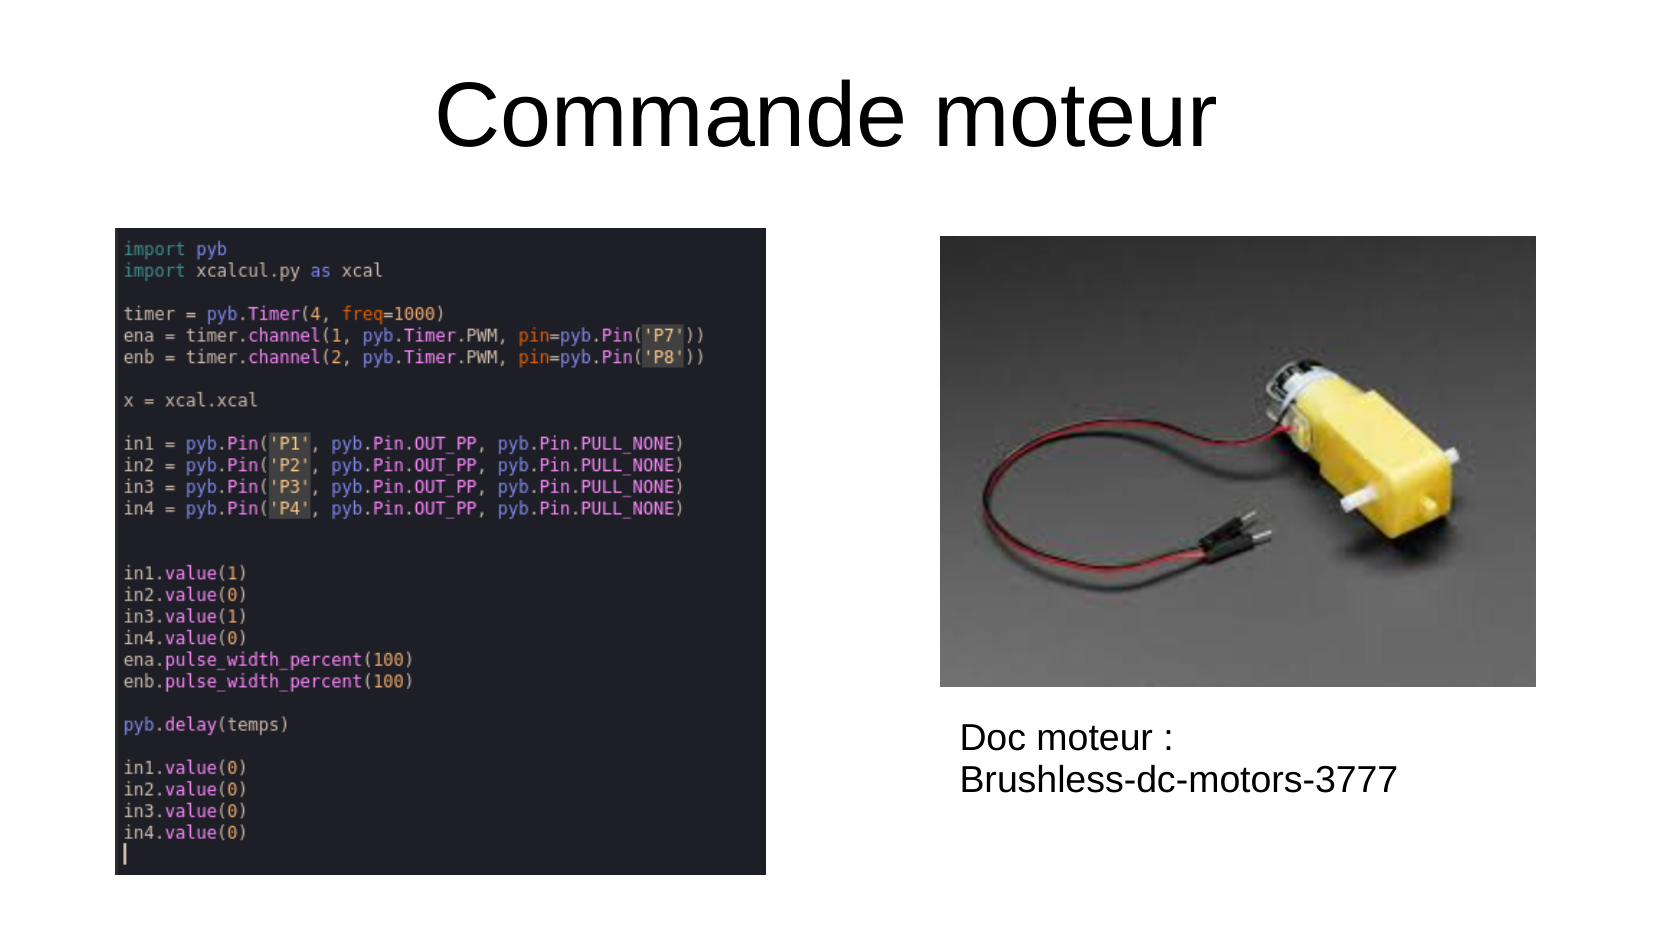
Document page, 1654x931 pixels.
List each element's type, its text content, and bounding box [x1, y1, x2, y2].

picture [115, 228, 766, 875]
title Commande moteur [82, 37, 1571, 193]
text_box Doc moteur : Brushless-dc-motors-3777 [944, 708, 1595, 808]
picture [940, 236, 1536, 687]
